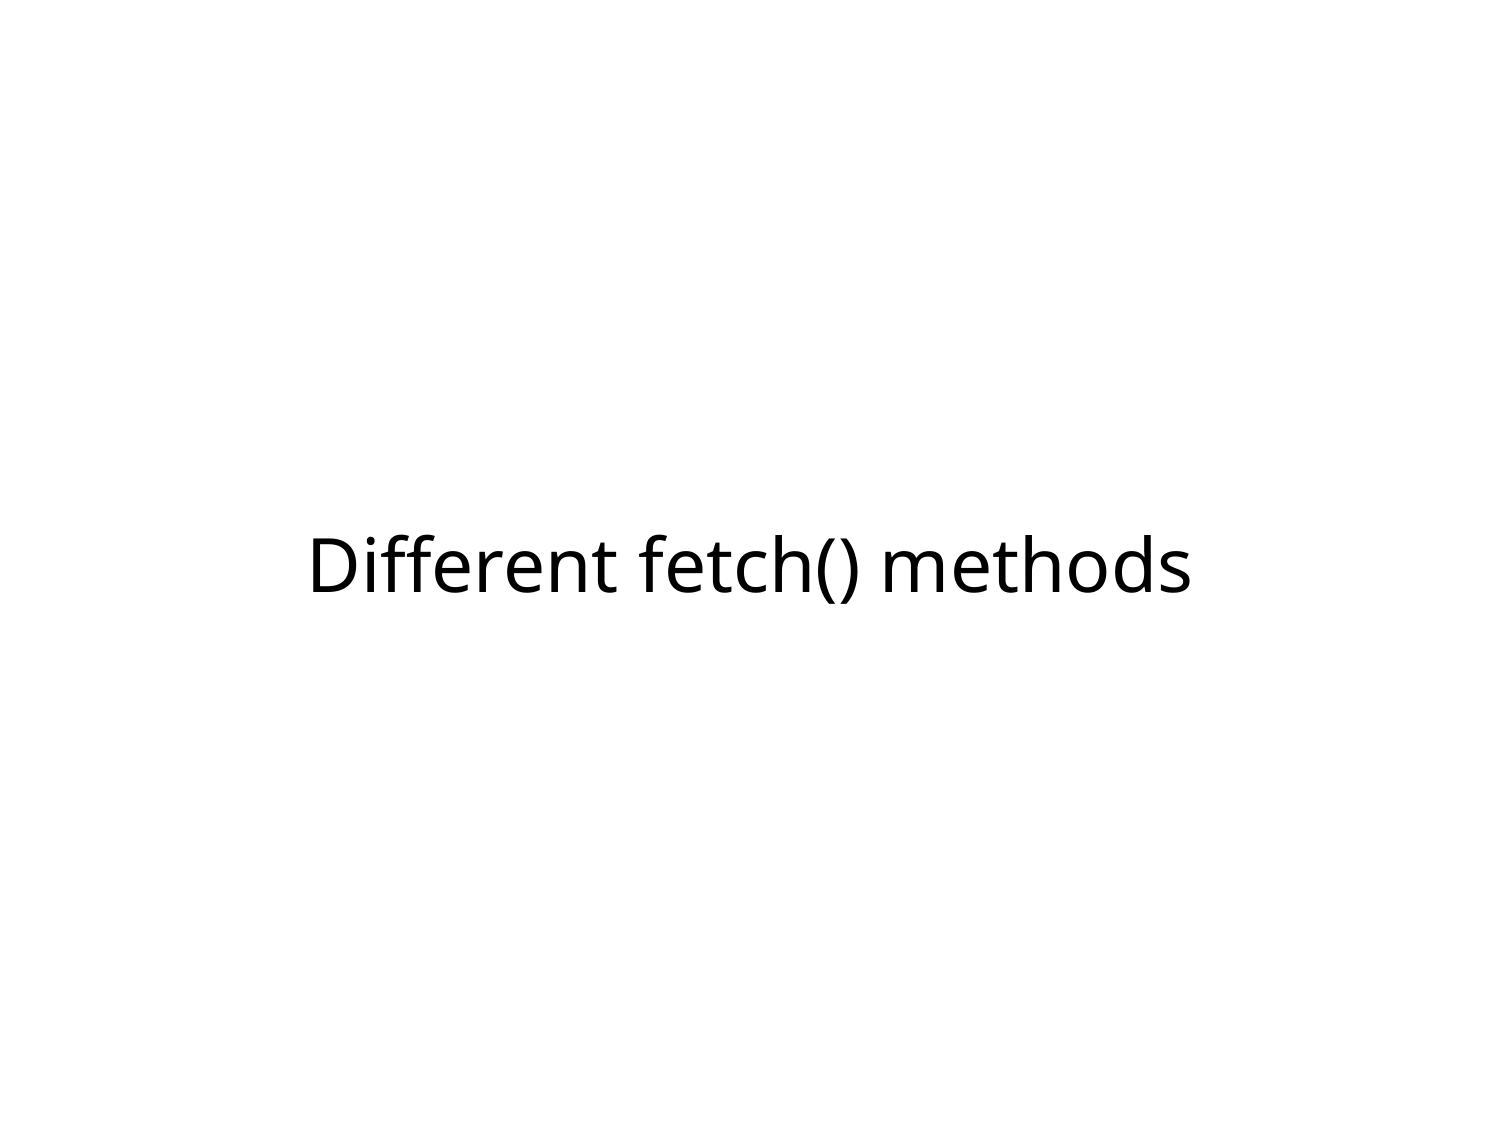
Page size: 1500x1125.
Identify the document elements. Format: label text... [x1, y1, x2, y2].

title Different fetch() methods [51, 470, 1449, 655]
